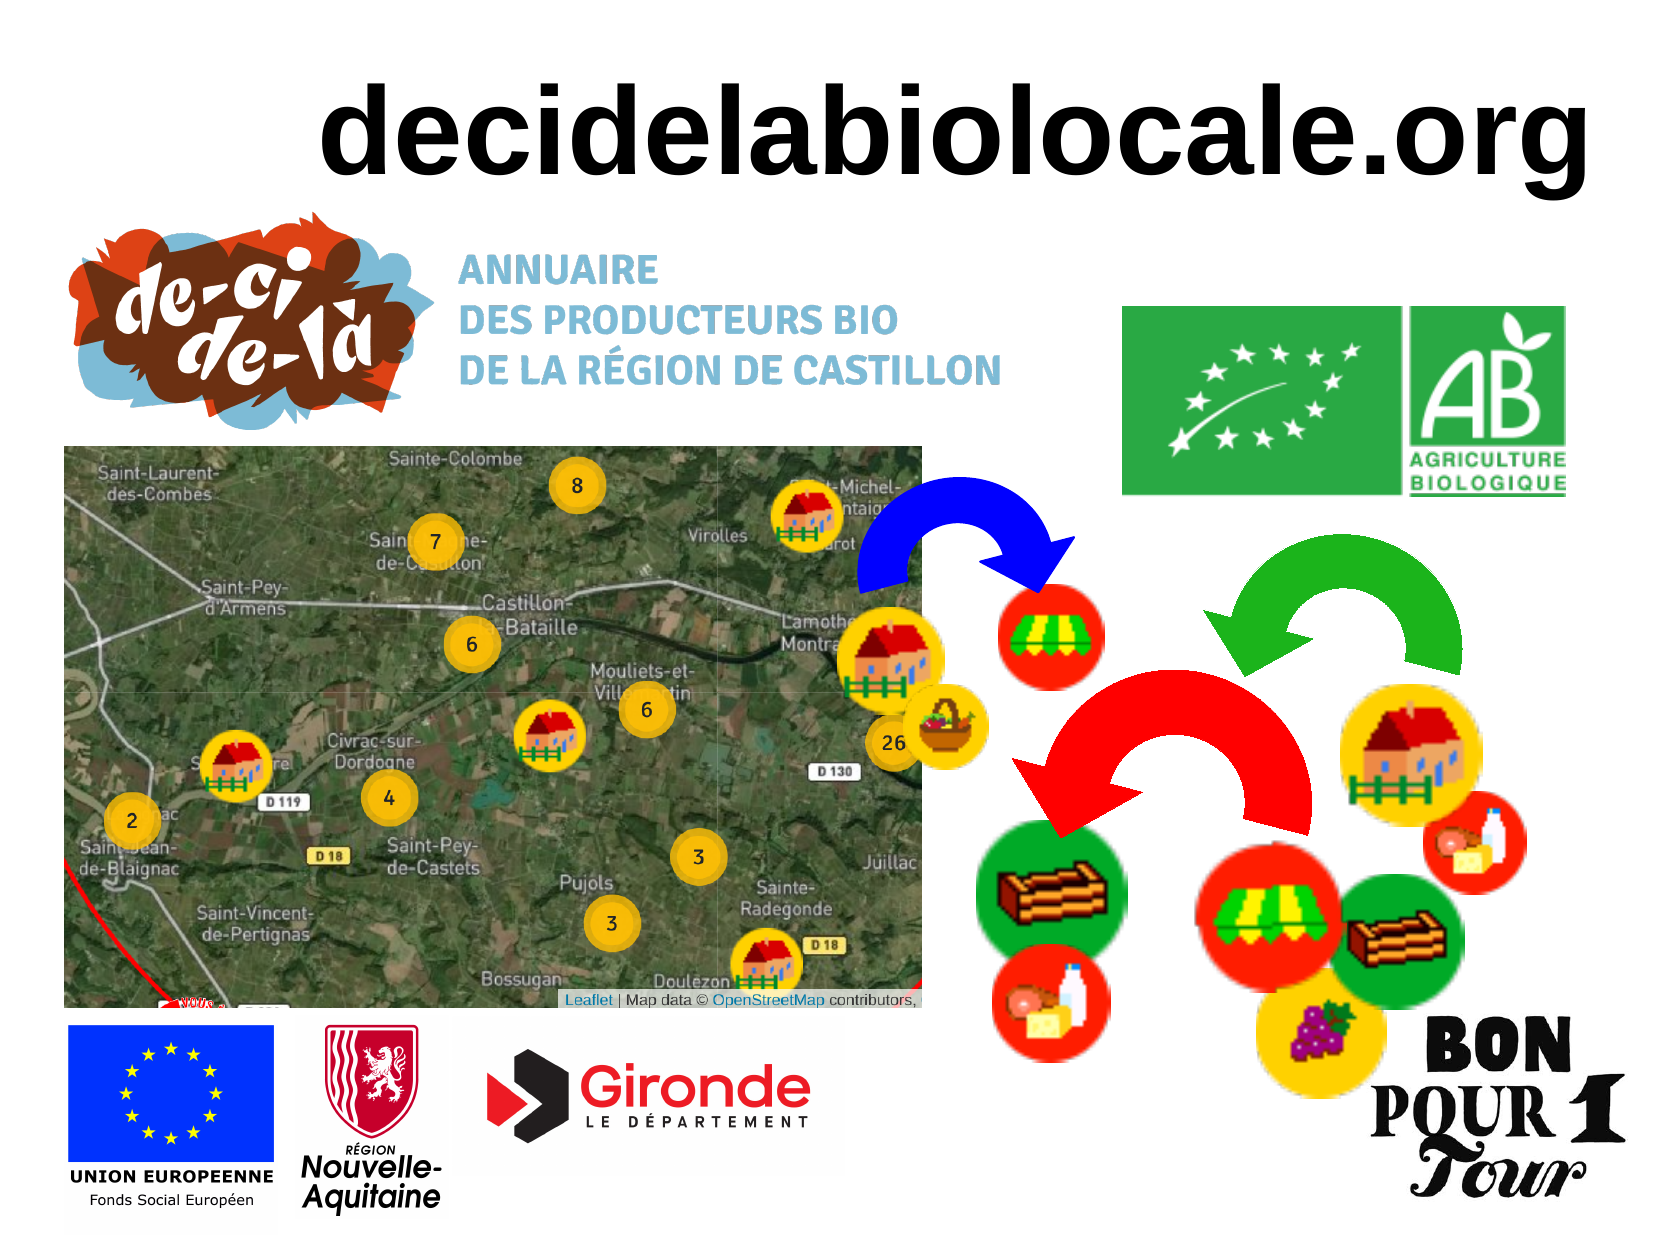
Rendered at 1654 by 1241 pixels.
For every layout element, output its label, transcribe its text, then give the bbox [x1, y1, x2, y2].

picture [1122, 306, 1566, 497]
picture [295, 1015, 449, 1219]
picture [976, 820, 1128, 1063]
picture [64, 1020, 278, 1235]
title decidelabiolocale.org [94, 48, 1630, 201]
picture [29, 188, 1040, 1008]
picture [1193, 684, 1648, 1214]
picture [452, 1016, 845, 1176]
picture [998, 584, 1105, 691]
text_box [1202, 533, 1464, 678]
text_box [1012, 670, 1312, 838]
text_box [858, 478, 1075, 593]
